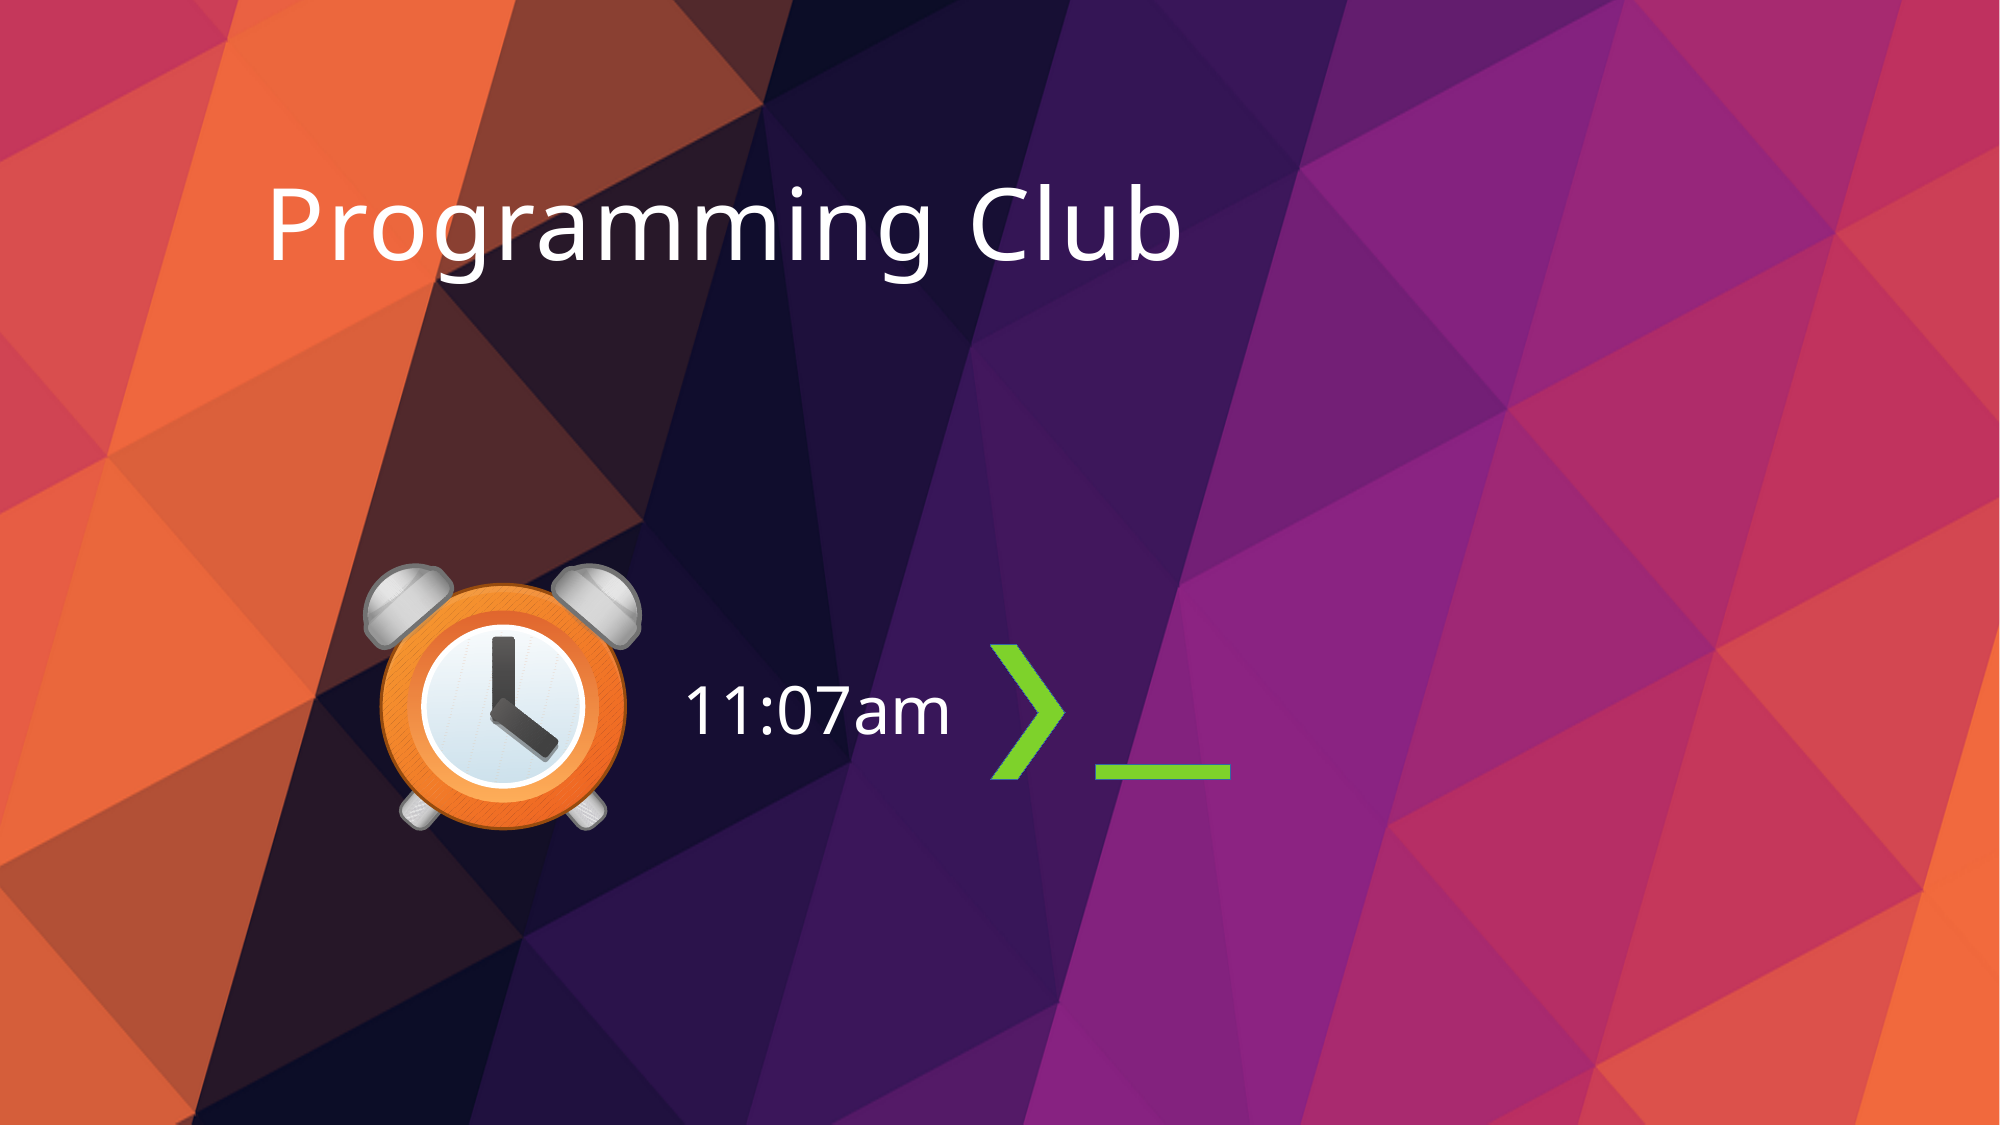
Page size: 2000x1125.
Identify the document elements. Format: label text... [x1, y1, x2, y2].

title Programming Club [249, 62, 1750, 288]
picture [0, 0, 2000, 1125]
text_box 11:07am [667, 660, 969, 756]
text_box [990, 644, 1066, 780]
text_box [1095, 764, 1231, 780]
